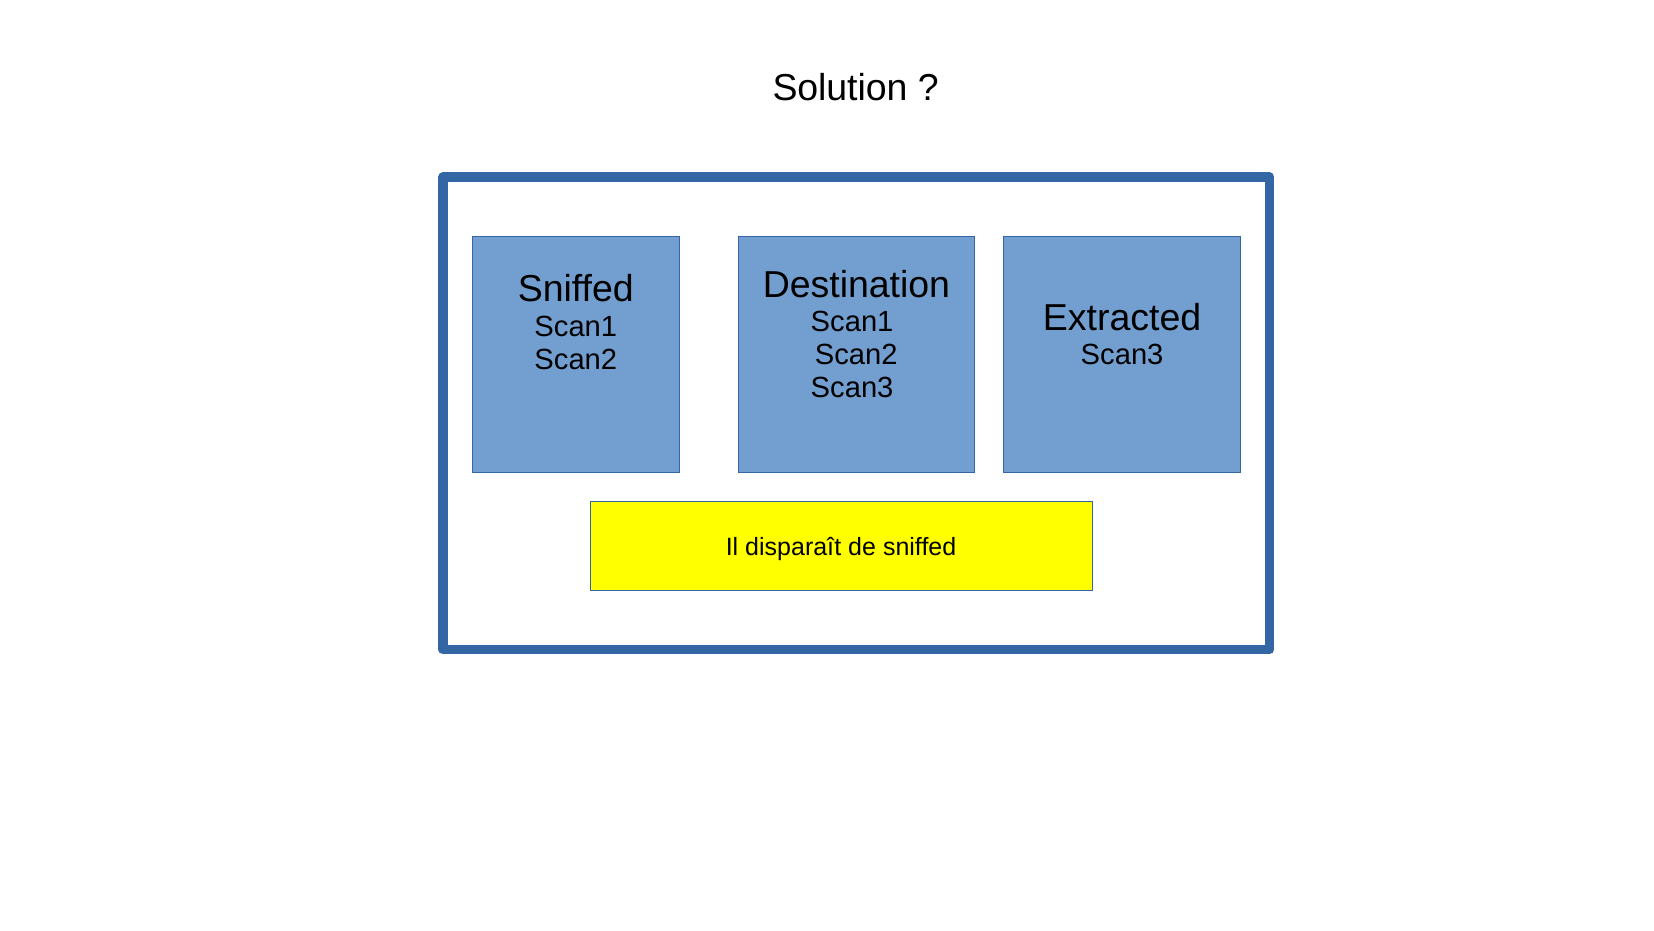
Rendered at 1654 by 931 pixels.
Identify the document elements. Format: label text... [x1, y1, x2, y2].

text_box Il disparaît de sniffed [590, 501, 1093, 591]
text_box Solution ? [620, 59, 1092, 124]
text_box [442, 177, 1270, 650]
